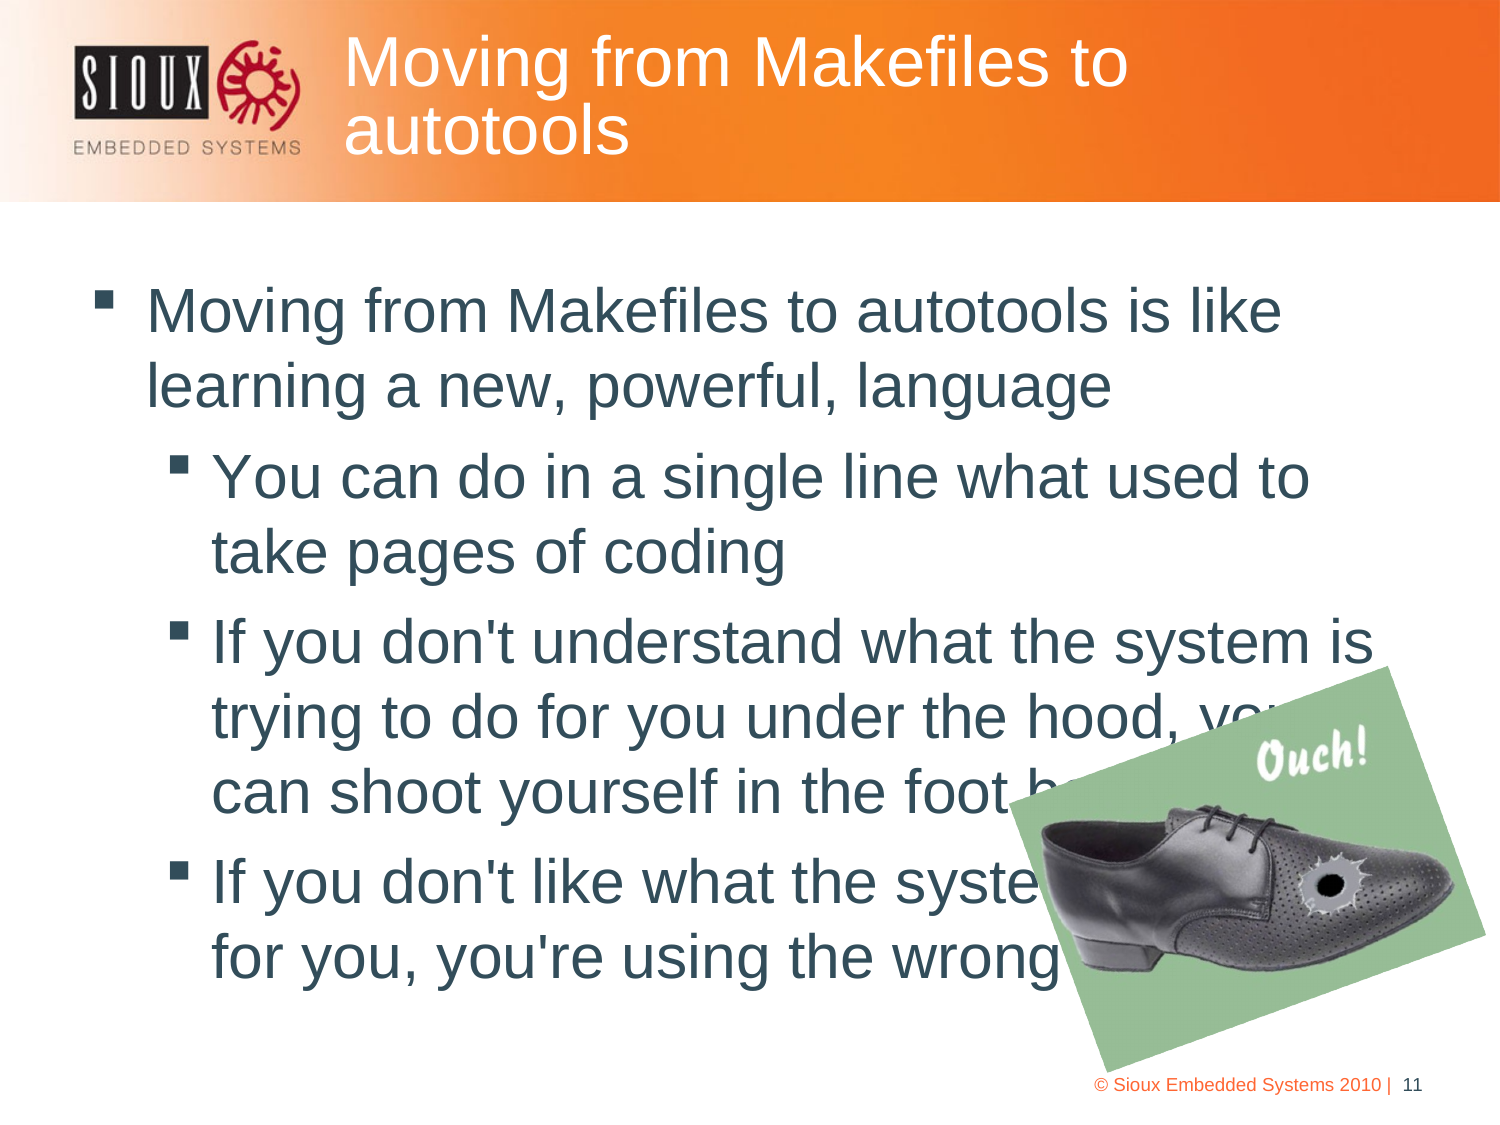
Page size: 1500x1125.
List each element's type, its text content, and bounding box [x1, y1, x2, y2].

list Moving from Makefiles to autotools is like learning a new, powerful, language You can do in a single line what used to take pages of coding If you don't understand what the system is trying to do for you under the hood, you can shoot yourself in the foot badly If you don't like what the system is doing for you, you're using the wrong tool [75, 262, 1426, 1005]
picture [1008, 665, 1486, 1073]
picture [0, 0, 1500, 202]
title Moving from Makefiles to autotools [329, 24, 1424, 176]
